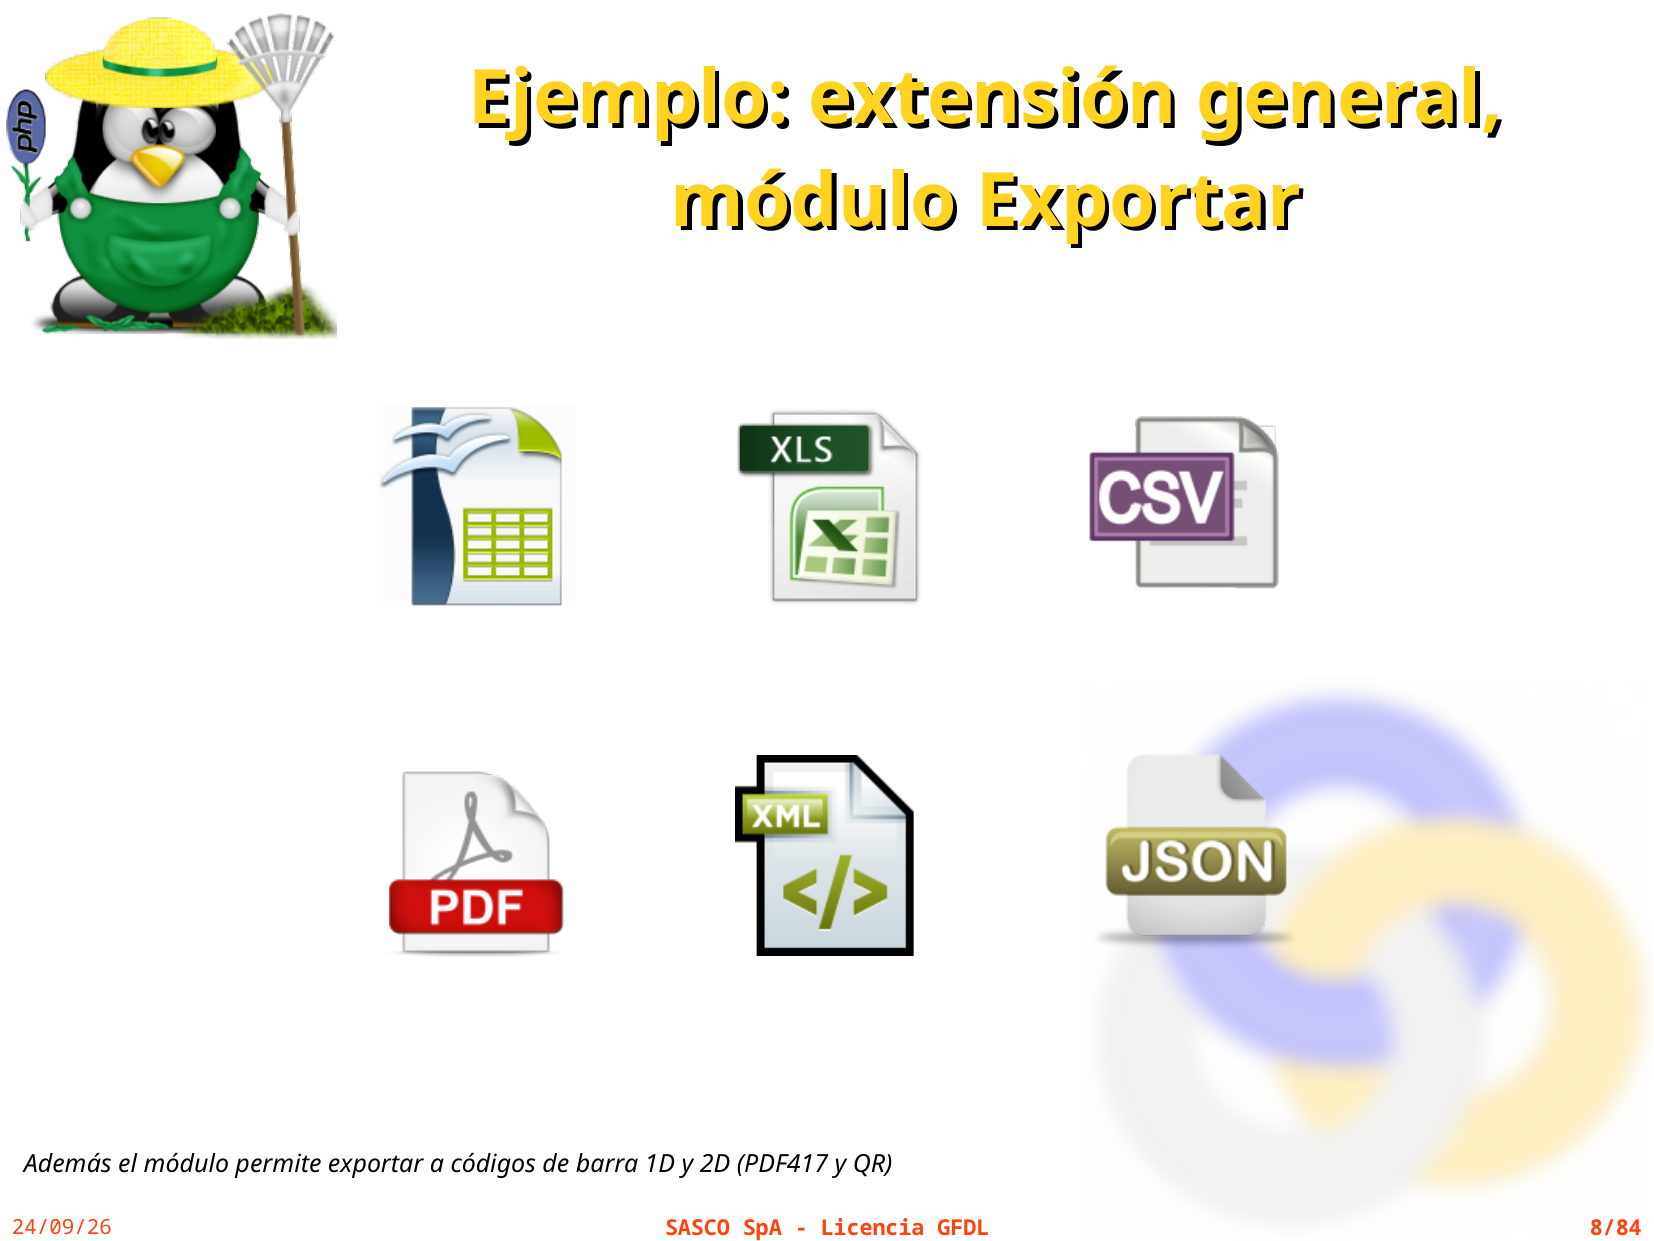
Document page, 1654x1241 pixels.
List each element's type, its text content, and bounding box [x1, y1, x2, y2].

picture [729, 407, 930, 608]
picture [1087, 406, 1288, 607]
text_box Además el módulo permite exportar a códigos de barra 1D y 2D (PDF417 y QR) [9, 1138, 914, 1184]
picture [4, 5, 337, 339]
title Ejemplo: extensión general, módulo Exportar [366, 35, 1607, 257]
picture [376, 406, 576, 607]
picture [735, 755, 936, 956]
picture [377, 762, 578, 963]
picture [1074, 657, 1654, 1241]
